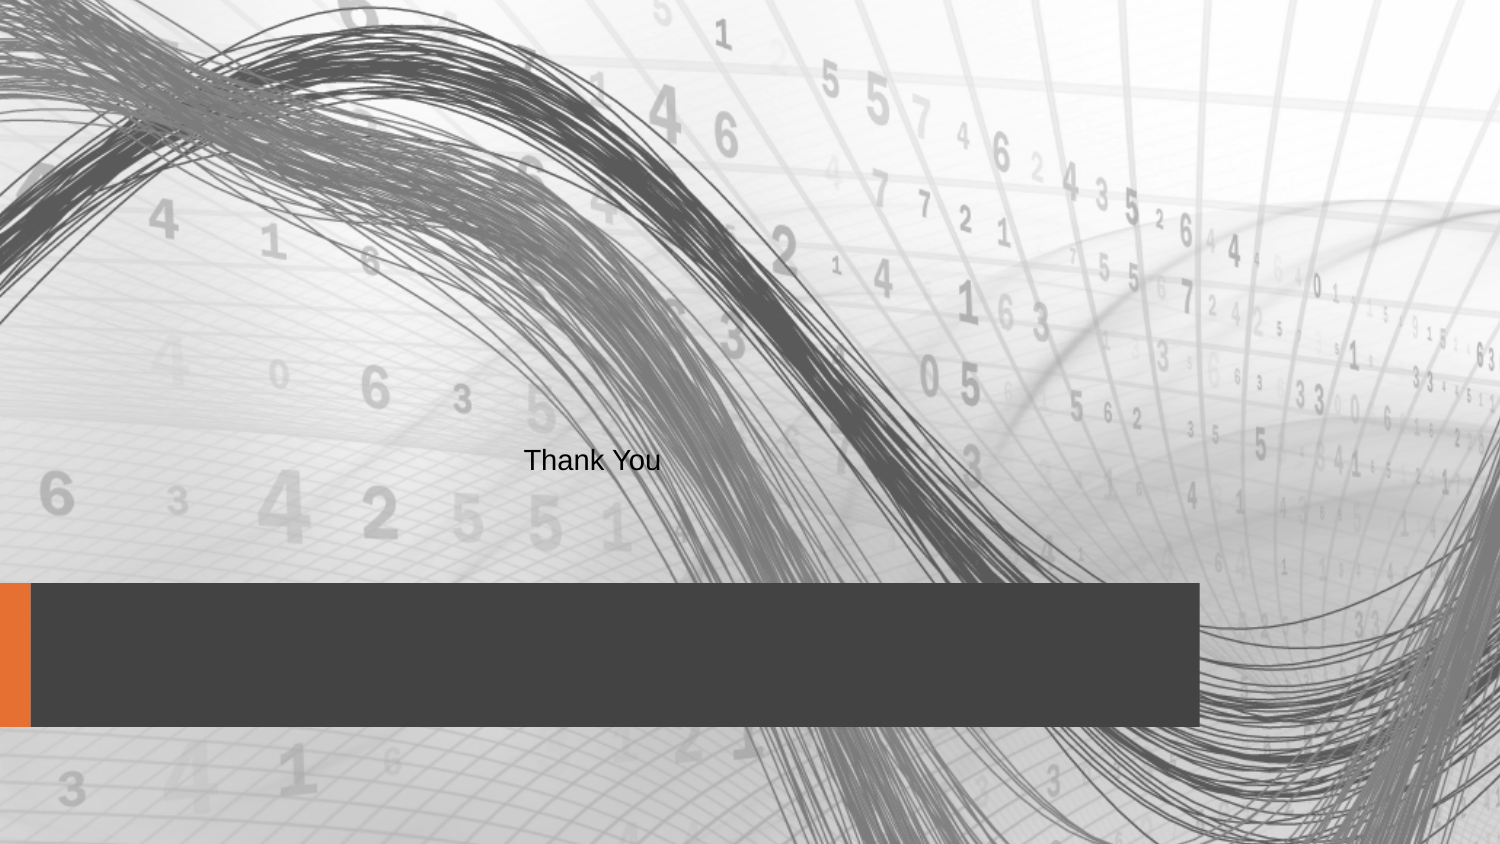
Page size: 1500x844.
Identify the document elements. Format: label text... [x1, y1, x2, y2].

title Thank You [58, 409, 1409, 508]
picture [0, 0, 1500, 844]
